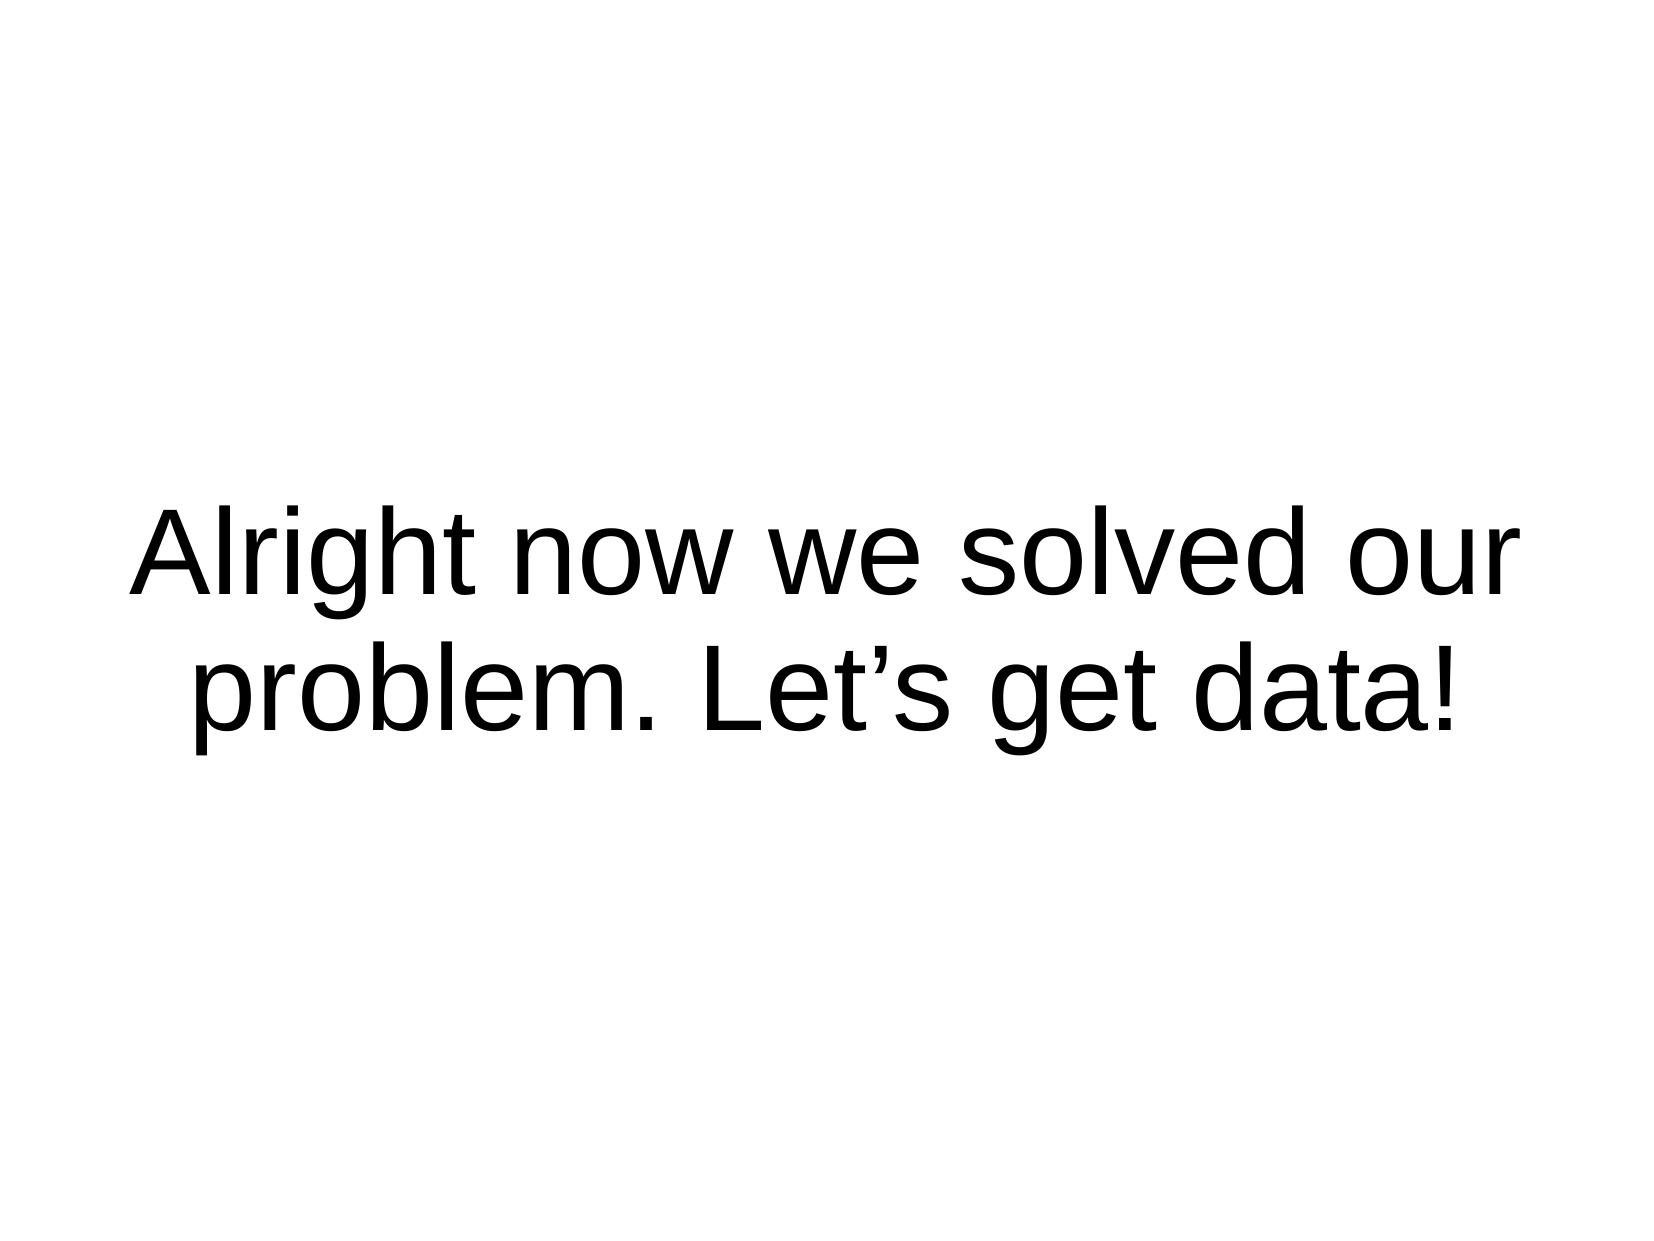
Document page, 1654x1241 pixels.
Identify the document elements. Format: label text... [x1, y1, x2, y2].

title Alright now we solved our problem. Let’s get data! [82, 497, 1571, 743]
